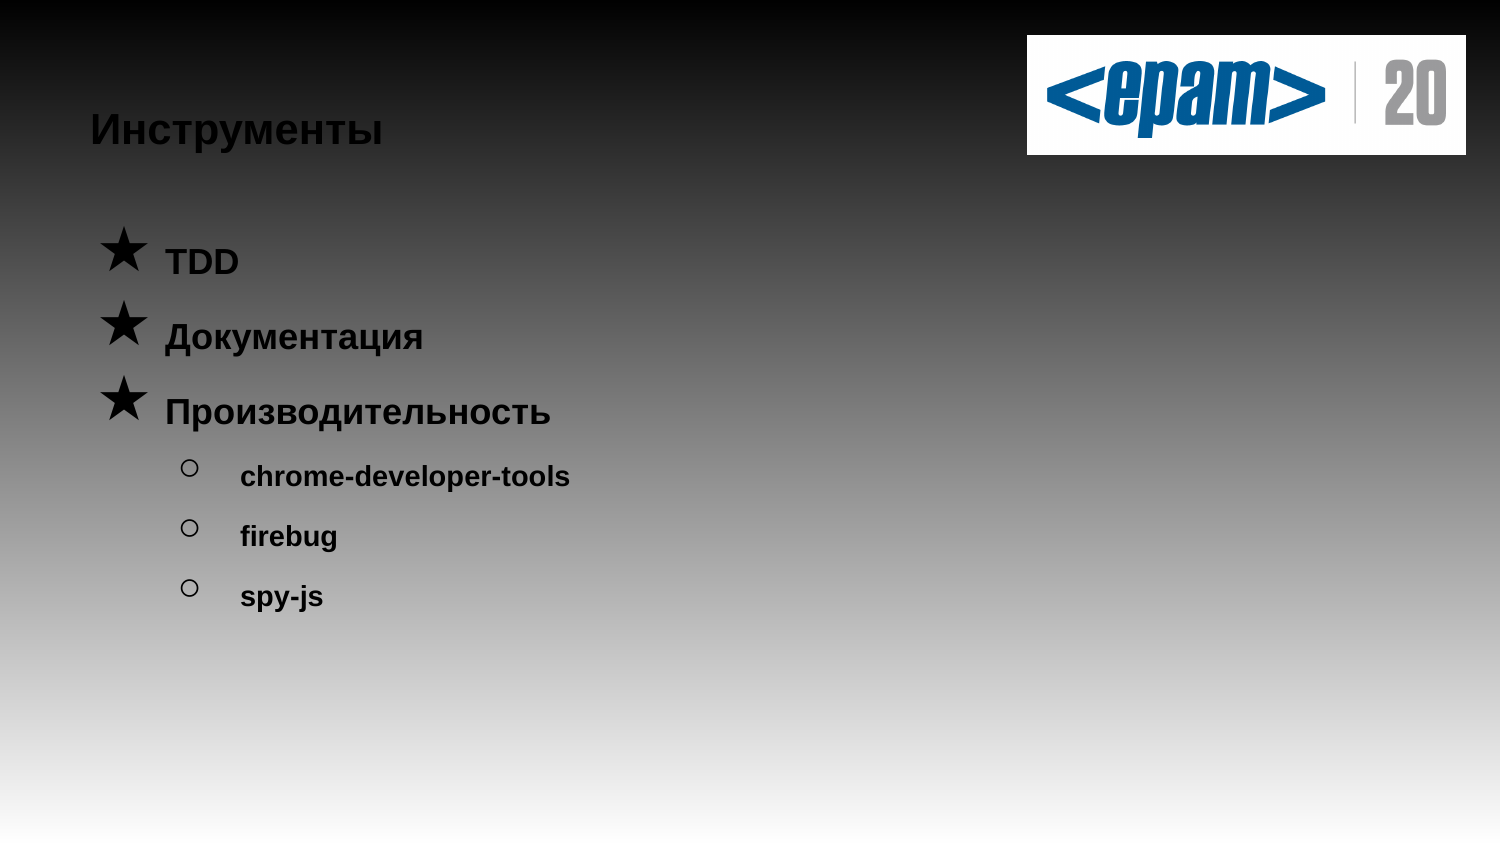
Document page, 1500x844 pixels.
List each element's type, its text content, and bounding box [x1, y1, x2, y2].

picture [1027, 35, 1466, 155]
list TDD Документация Производительность chrome-developer-tools firebug spy-js [75, 196, 1425, 808]
title Инструменты [75, 33, 1425, 175]
